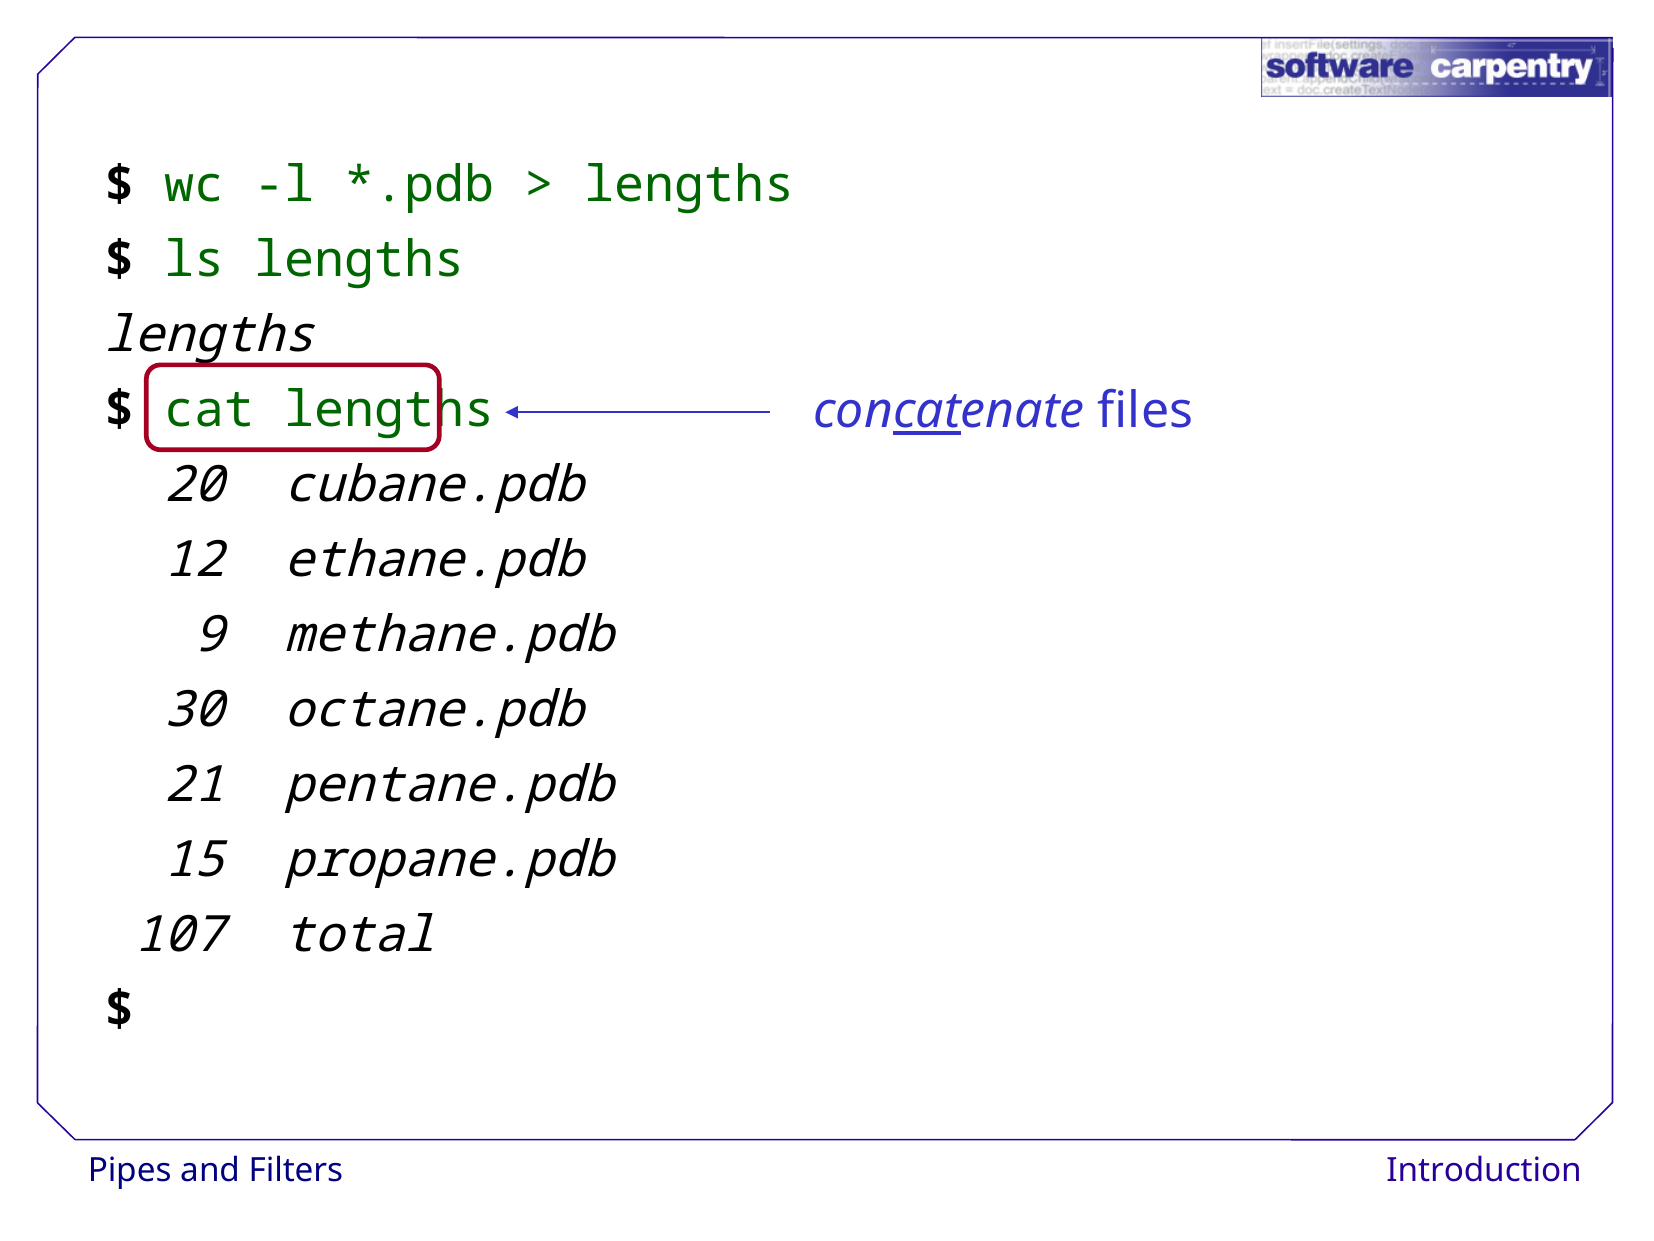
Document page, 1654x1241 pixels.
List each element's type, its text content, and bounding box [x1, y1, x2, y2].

picture [1261, 39, 1613, 97]
text_box concatenate files [798, 355, 1584, 687]
text_box $ wc -l *.pdb > lengths $ ls lengths lengths $ cat lengths 20 cubane.pdb 12 ethane.pdb 9 methane.pdb 30 octane.pdb 21 pentane.pdb 15 propane.pdb 107 total $ [89, 128, 1512, 1131]
